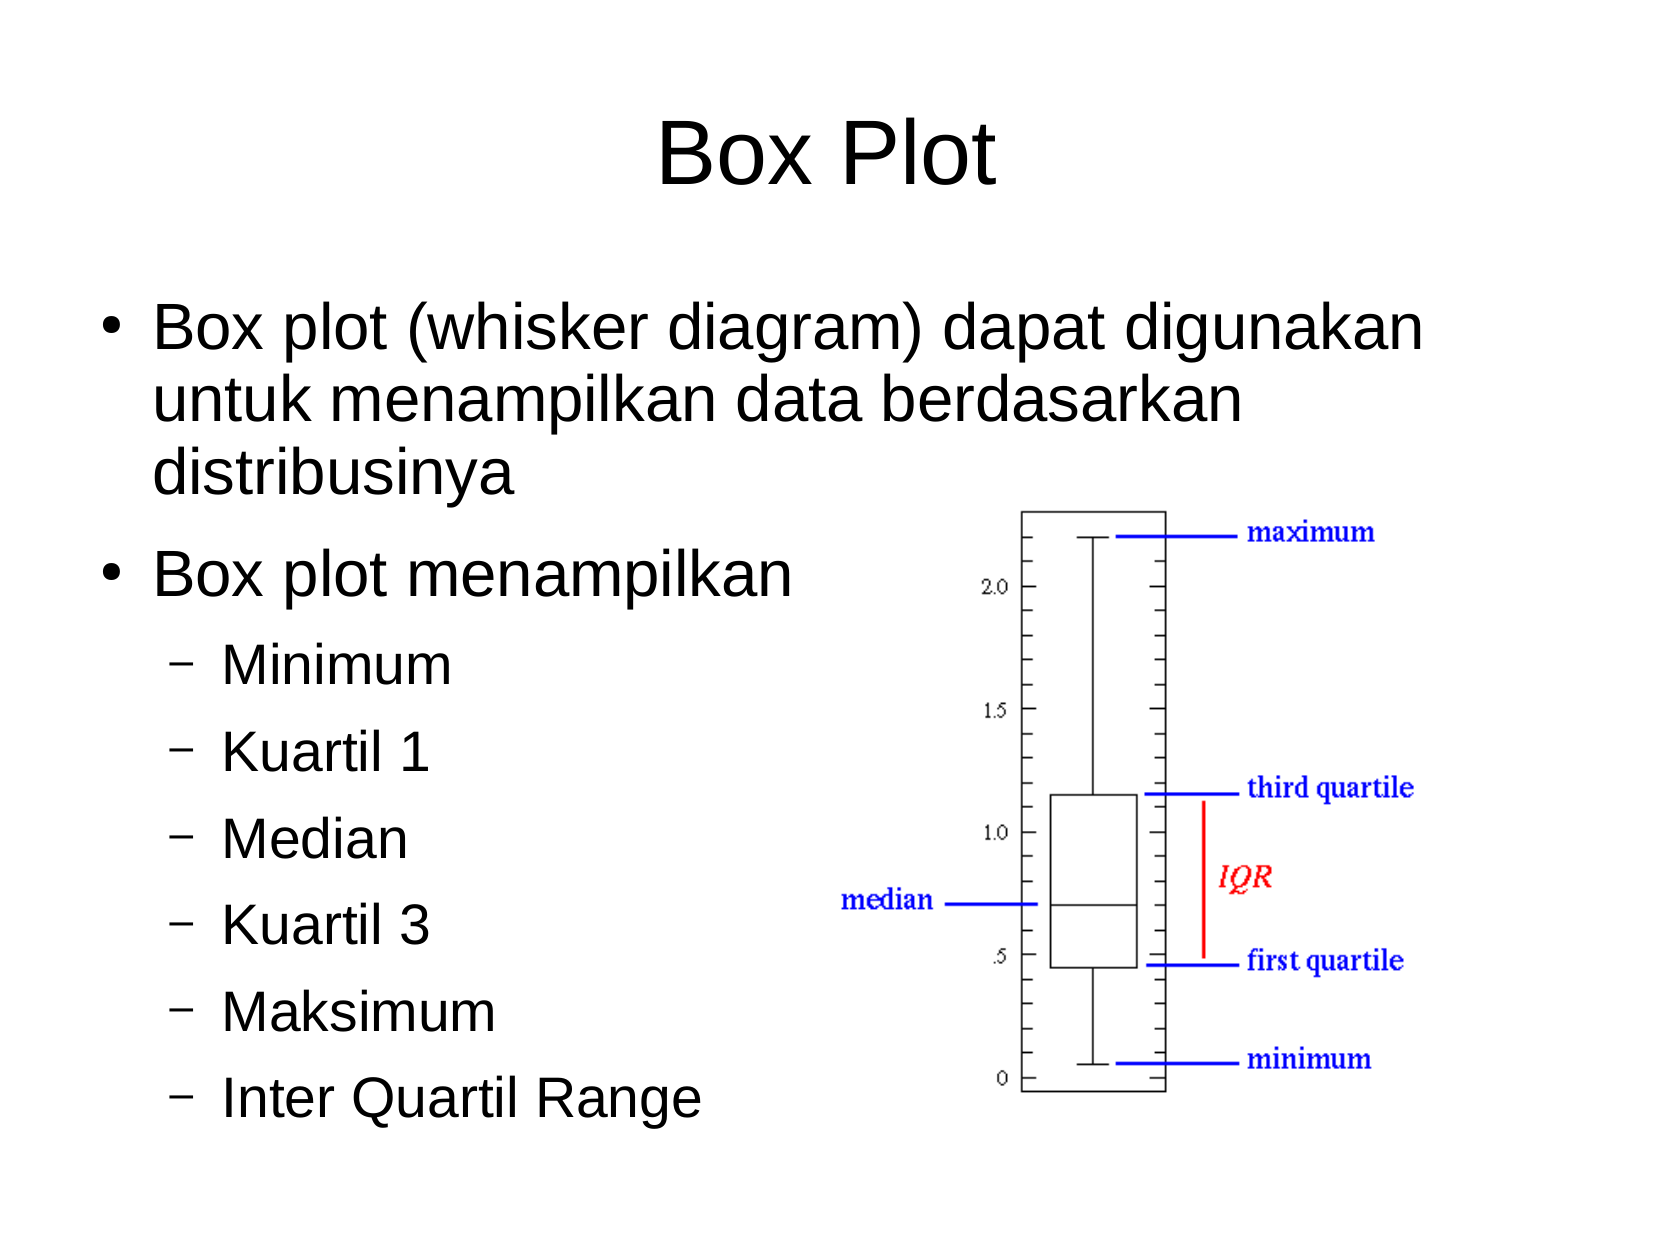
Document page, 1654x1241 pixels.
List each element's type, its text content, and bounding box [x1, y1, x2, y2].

picture [825, 486, 1441, 1113]
title Box Plot [82, 49, 1571, 257]
list Box plot (whisker diagram) dapat digunakan untuk menampilkan data berdasarkan distribusinya Box plot menampilkan Minimum Kuartil 1 Median Kuartil 3 Maksimum Inter Quartil Range [82, 290, 1571, 1141]
